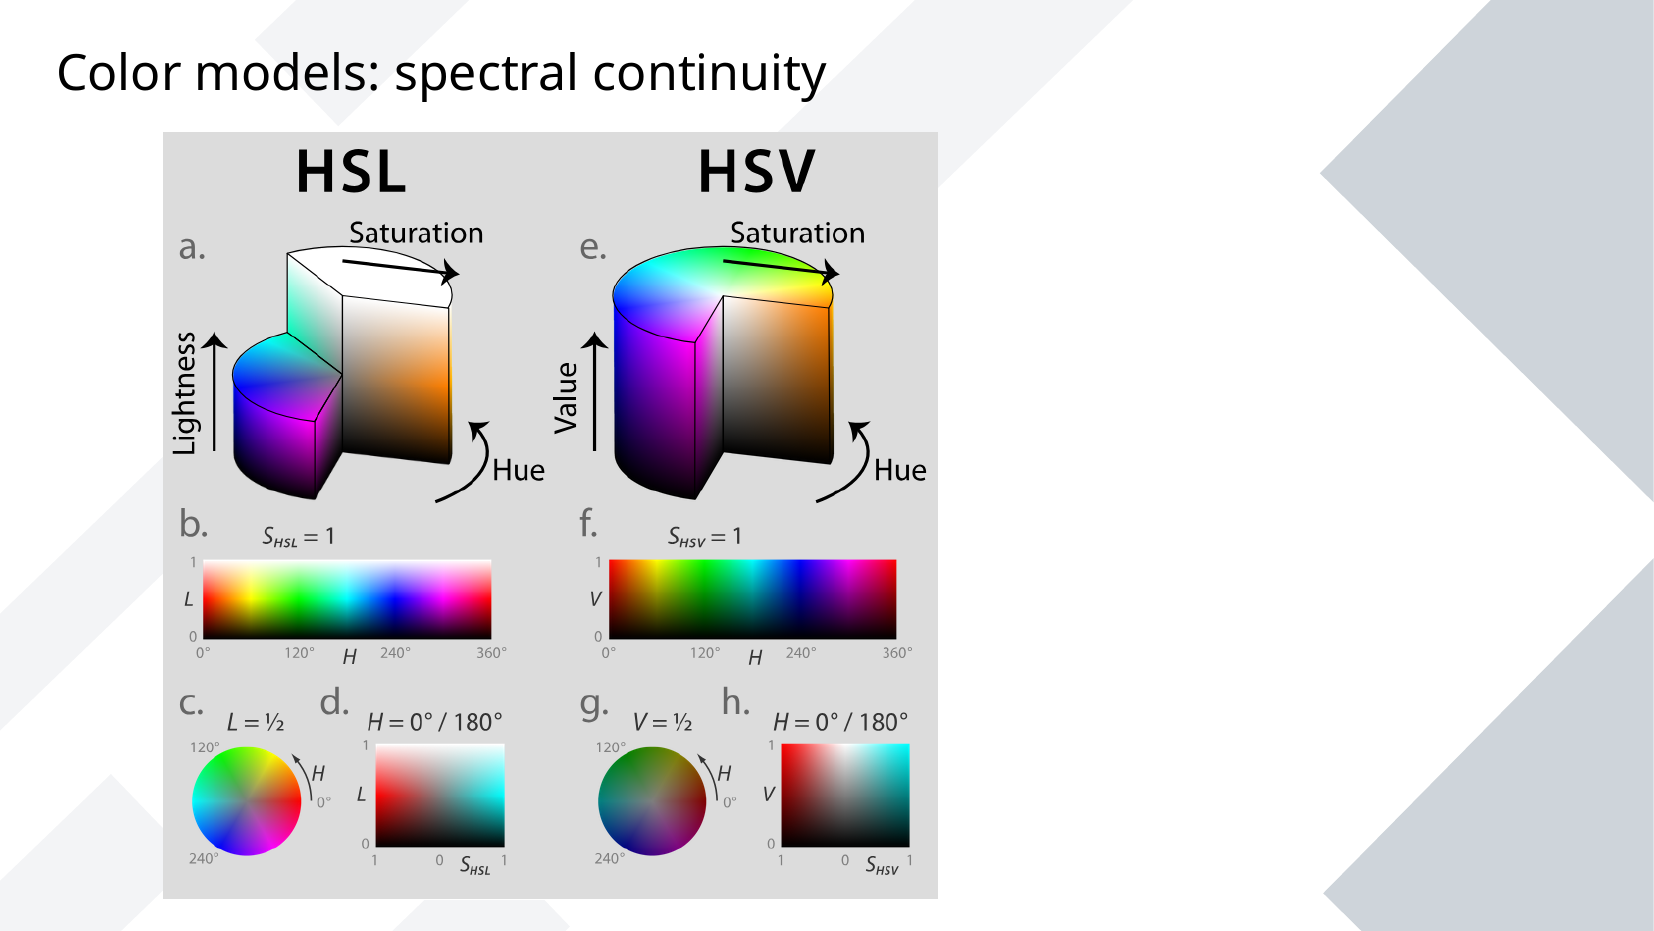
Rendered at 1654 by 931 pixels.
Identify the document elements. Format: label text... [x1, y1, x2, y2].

picture [163, 132, 938, 901]
text_box Color models: spectral continuity [41, 29, 855, 113]
